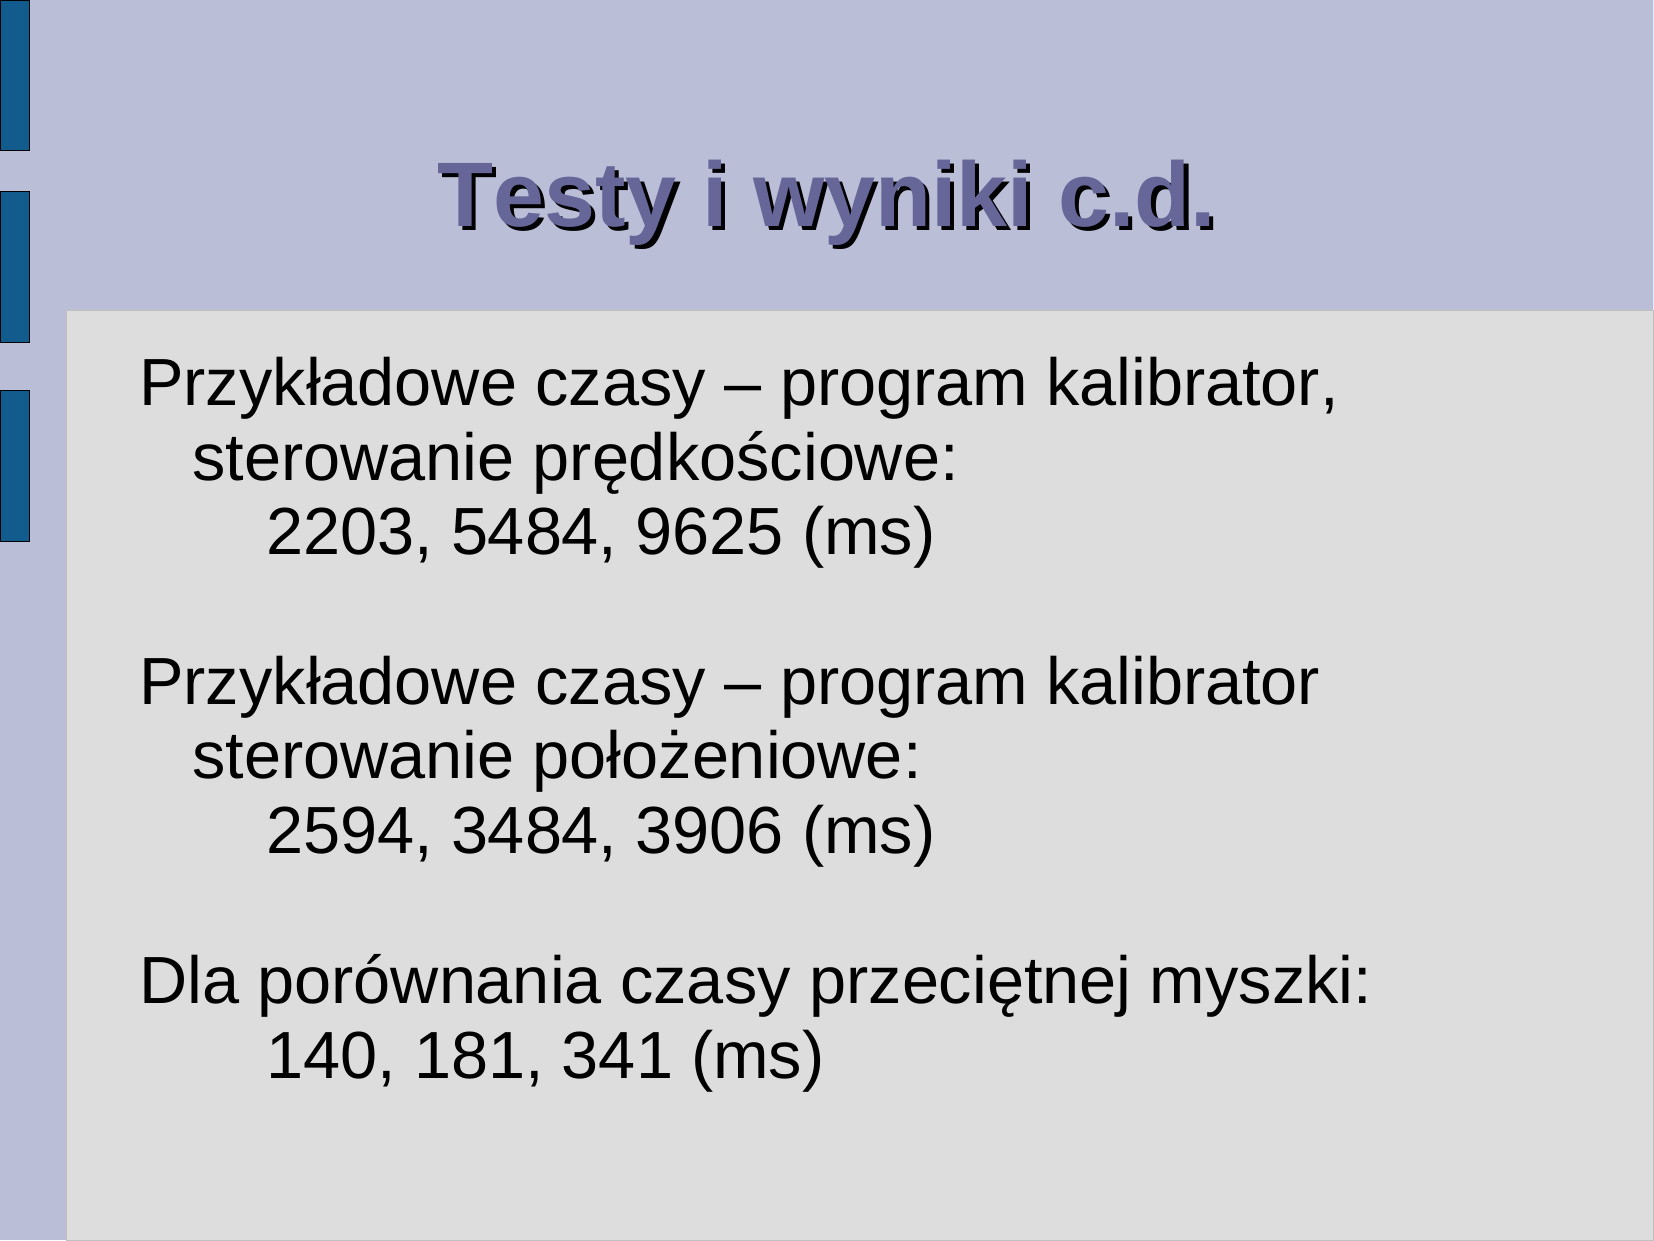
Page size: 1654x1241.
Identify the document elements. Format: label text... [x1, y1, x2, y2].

title Testy i wyniki c.d. [121, 91, 1534, 299]
list Przykładowe czasy – program kalibrator, sterowanie prędkościowe: 2203, 5484, 9625 (ms) Przykładowe czasy – program kalibrator sterowanie położeniowe: 2594, 3484, 3906 (ms) Dla porównania czasy przeciętnej myszki: 140, 181, 341 (ms) [121, 344, 1534, 1112]
